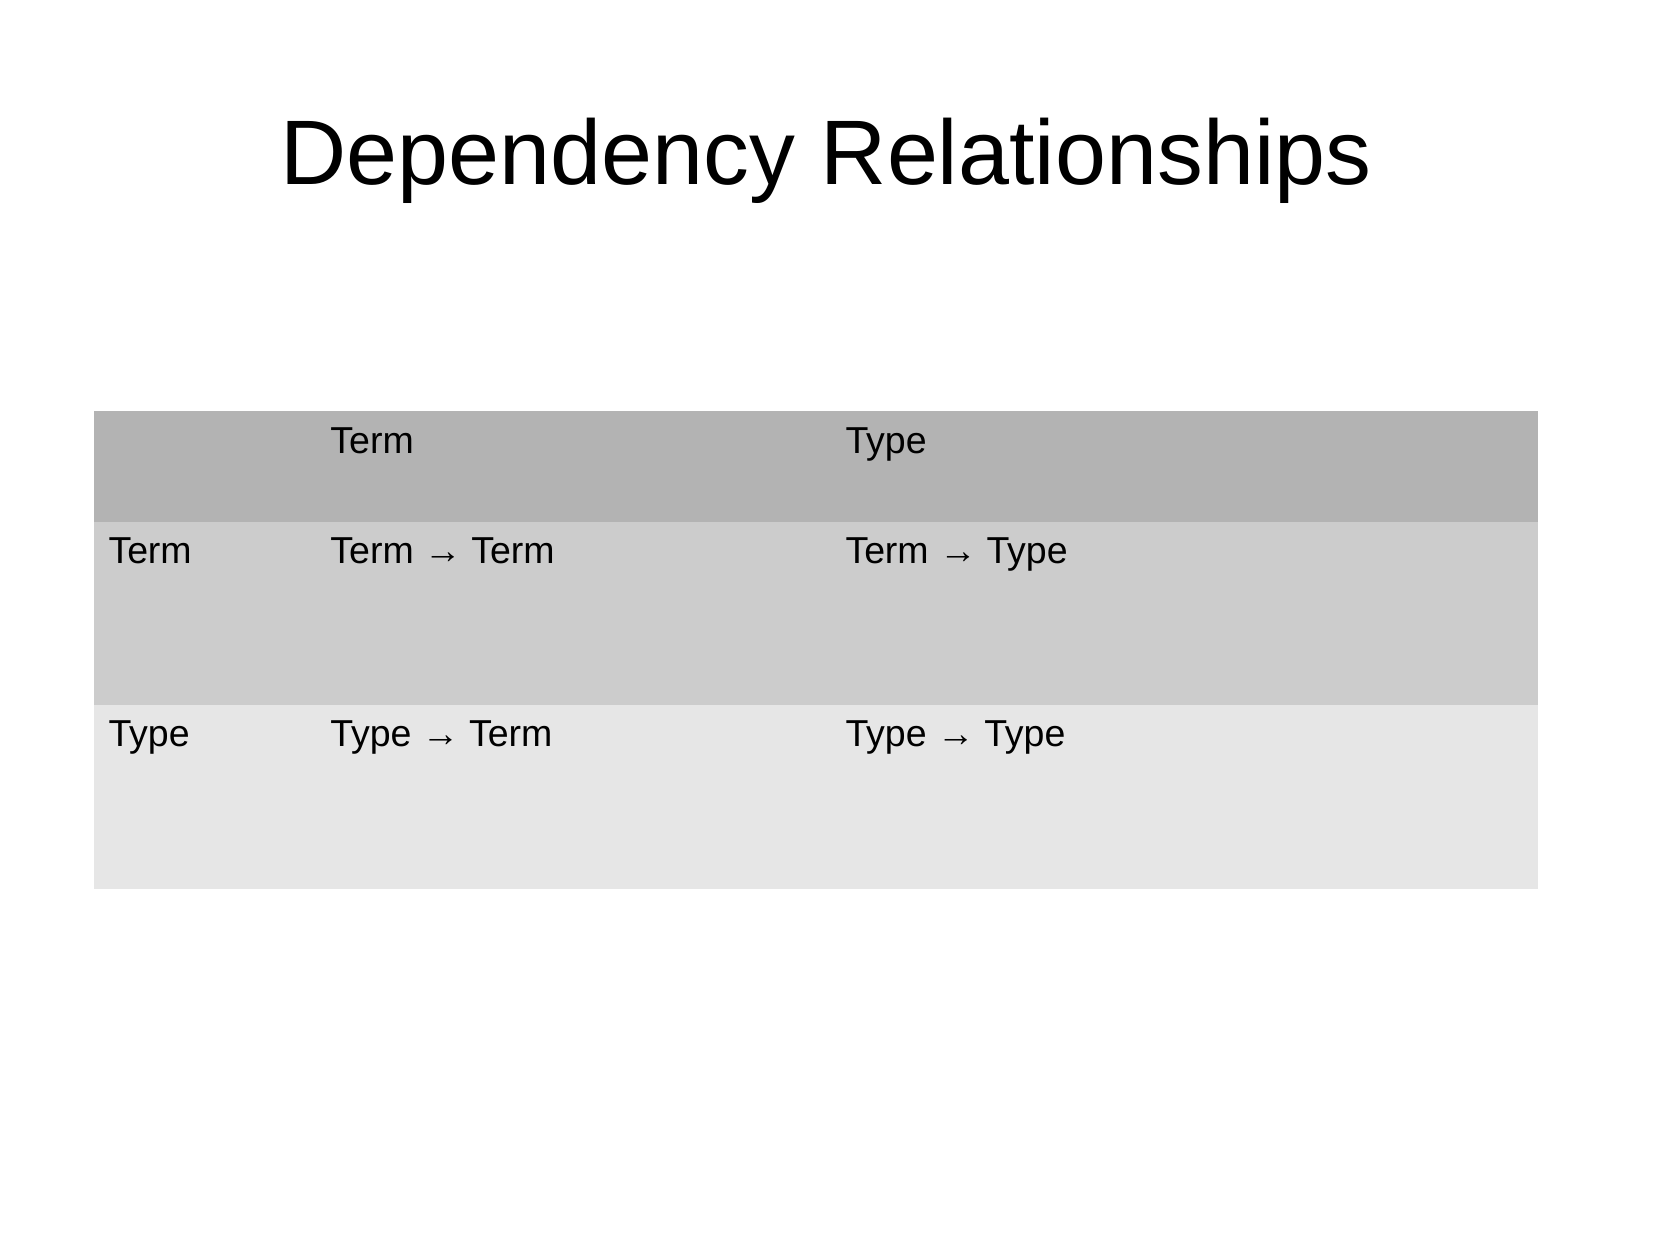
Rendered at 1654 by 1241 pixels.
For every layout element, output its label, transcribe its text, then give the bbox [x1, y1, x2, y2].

title Dependency Relationships [82, 49, 1571, 257]
table_cell Type [94, 705, 316, 889]
table_header Type [831, 411, 1538, 522]
table_header [94, 411, 316, 522]
table_cell Type → Term [316, 705, 831, 889]
table_header Term [316, 411, 831, 522]
table_cell Term [94, 522, 316, 705]
table_cell Type → Type [831, 705, 1538, 889]
table_cell Term → Term [316, 522, 831, 705]
table_cell Term → Type [831, 522, 1538, 705]
